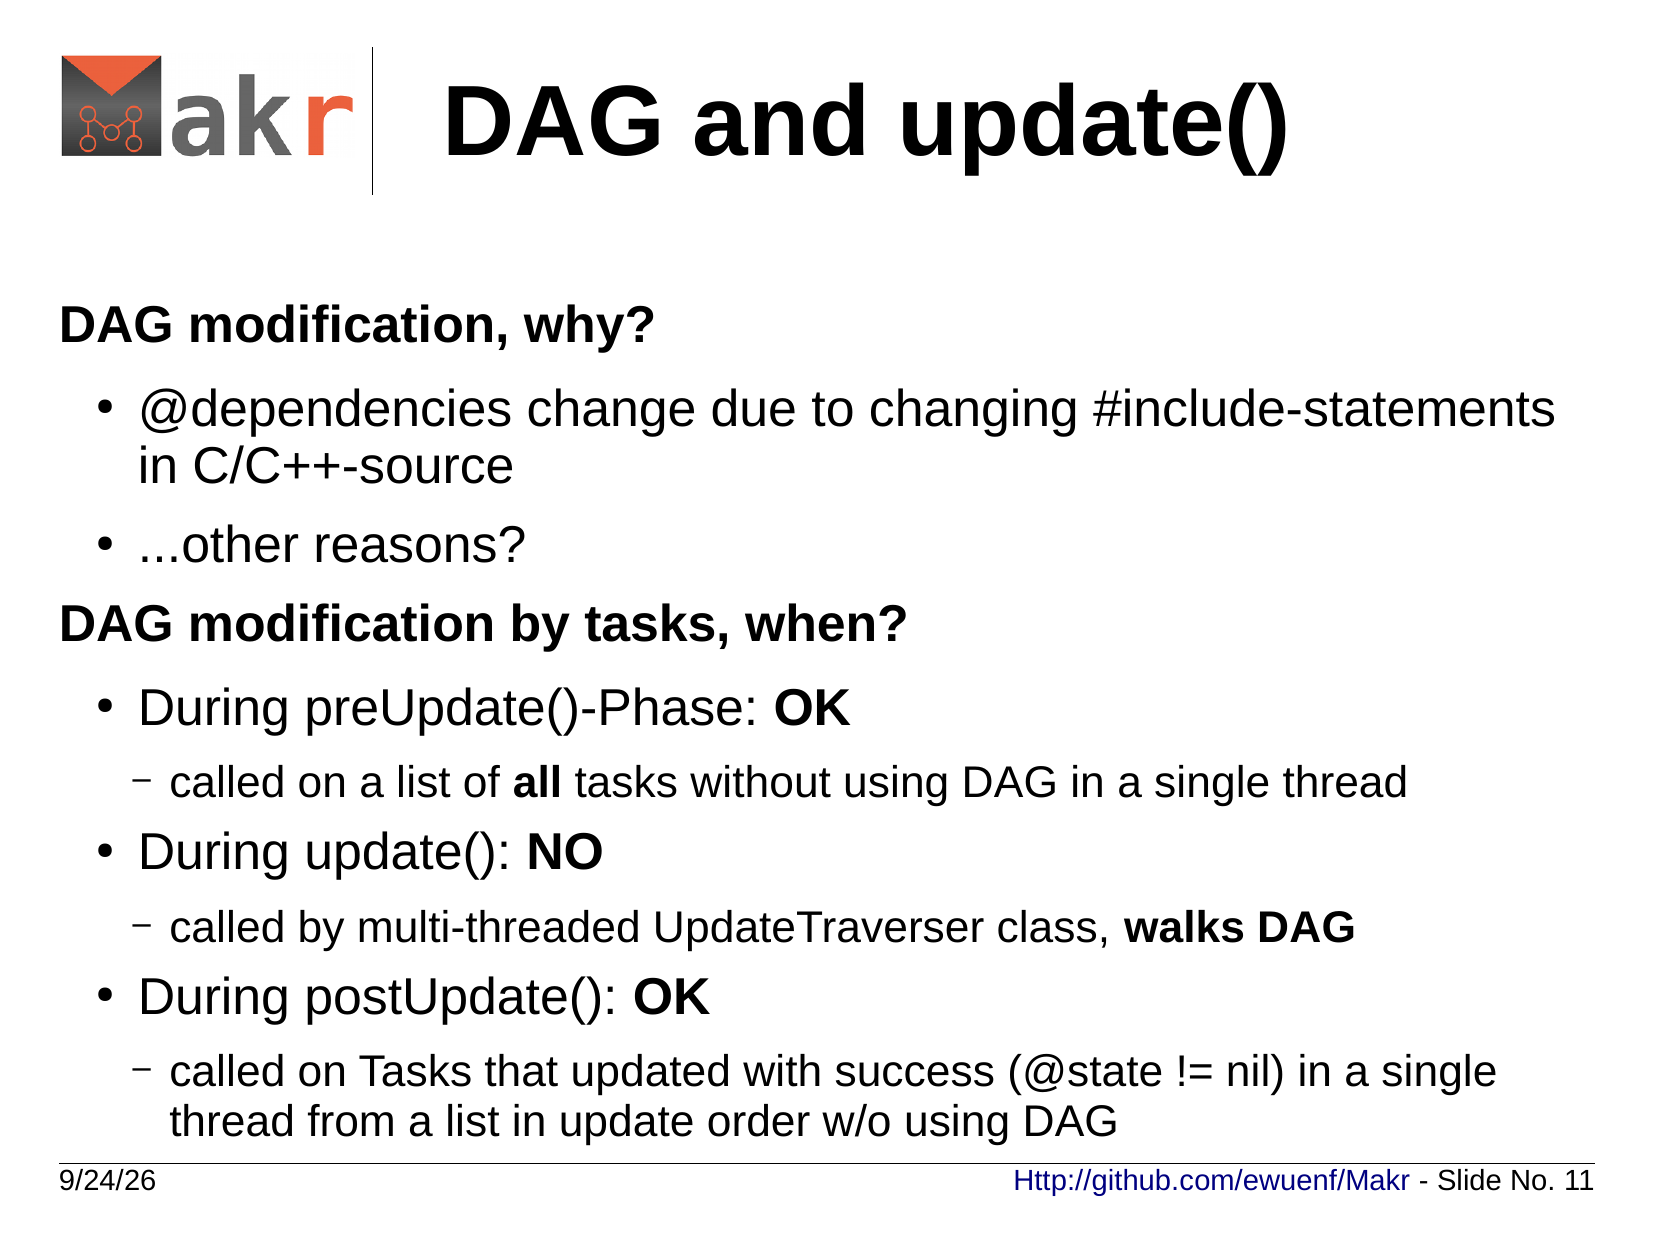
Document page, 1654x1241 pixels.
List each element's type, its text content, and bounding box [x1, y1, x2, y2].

picture [59, 53, 355, 158]
title DAG and update() [442, 65, 1607, 177]
list DAG modification, why? @dependencies change due to changing #include-statements in C/C++-source ...other reasons? DAG modification by tasks, when? During preUpdate()-Phase: OK called on a list of all tasks without using DAG in a single thread During update(): NO called by multi-threaded UpdateTraverser class, walks DAG During postUpdate(): OK called on Tasks that updated with success (@state != nil) in a single thread from a list in update order w/o using DAG [59, 295, 1595, 1152]
